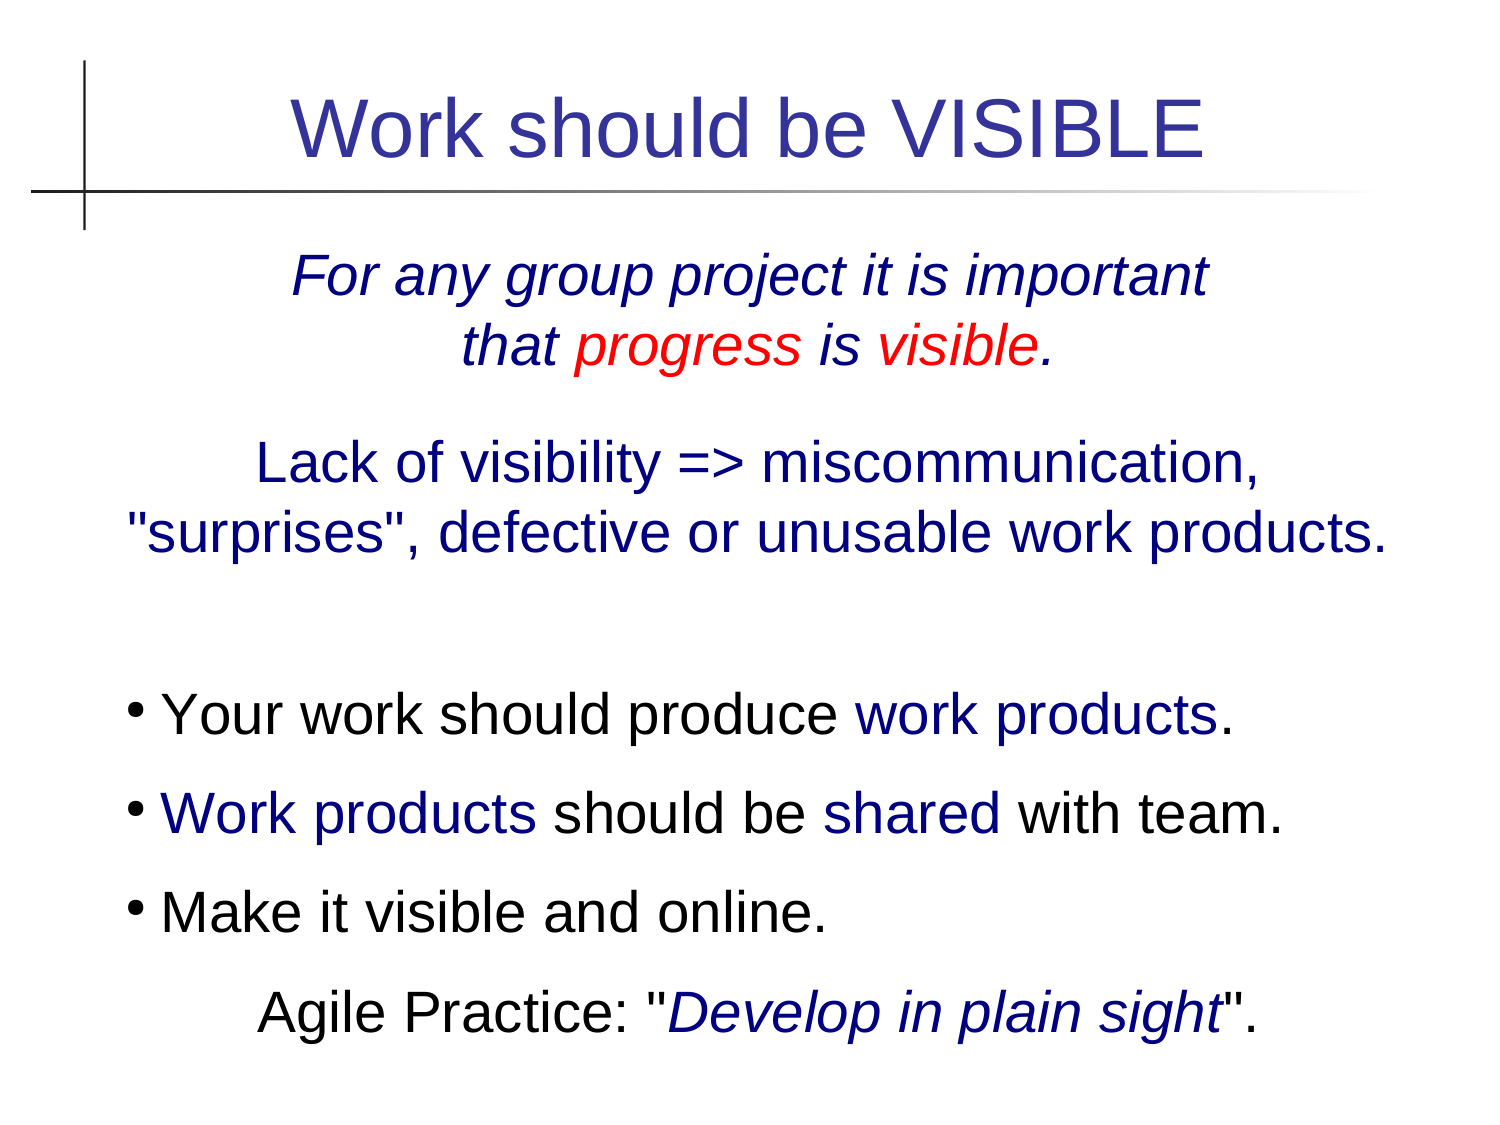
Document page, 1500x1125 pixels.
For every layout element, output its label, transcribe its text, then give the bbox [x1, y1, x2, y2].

list For any group project it is important that progress is visible. Lack of visibility => miscommunication, "surprises", defective or unusable work products. Your work should produce work products. Work products should be shared with team. Make it visible and online. Agile Practice: "Develop in plain sight". [110, 229, 1408, 1081]
title Work should be VISIBLE [100, 42, 1397, 182]
